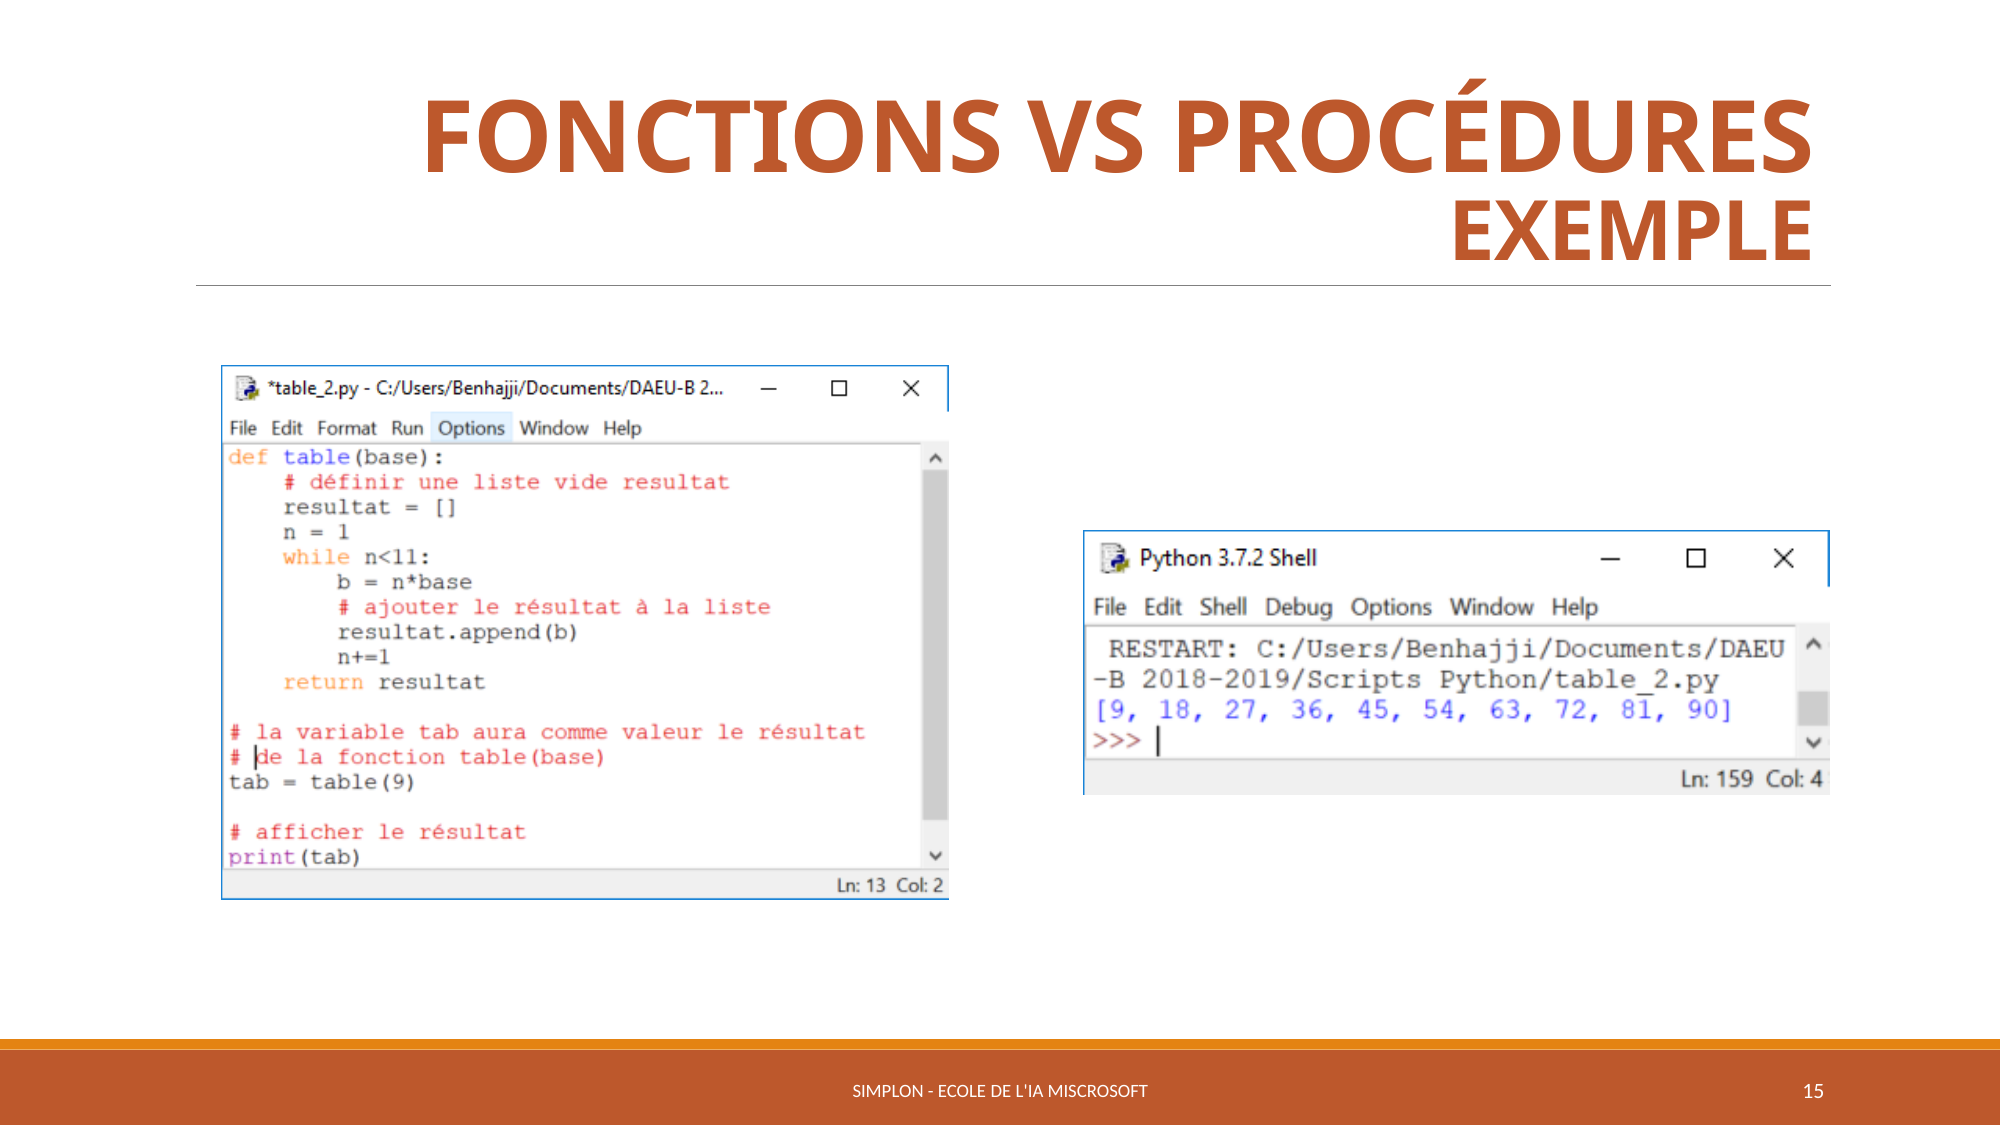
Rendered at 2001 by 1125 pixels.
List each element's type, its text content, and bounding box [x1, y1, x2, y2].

text_box FONCTIONS VS PROCÉDURES EXEMPLE [180, 47, 1830, 285]
picture [221, 365, 949, 900]
text_box <numéro> [1624, 1059, 1840, 1120]
picture [1083, 530, 1830, 795]
text_box Simplon - Ecole de l'IA Miscrosoft [604, 1059, 1396, 1120]
